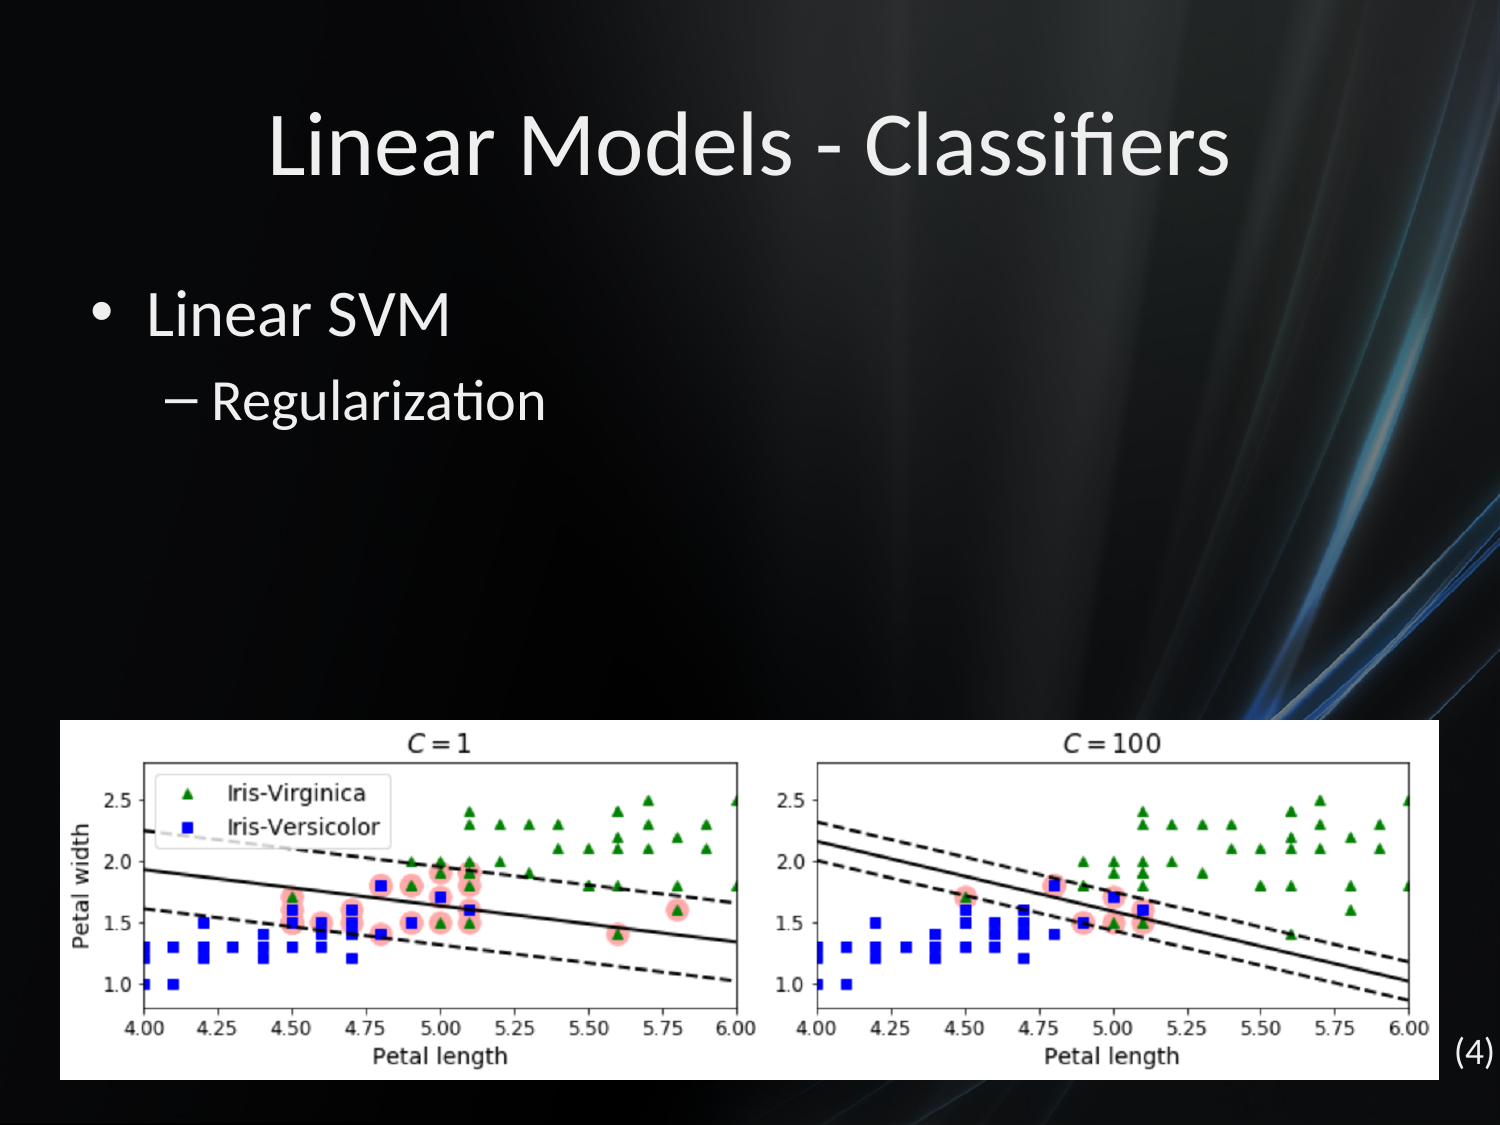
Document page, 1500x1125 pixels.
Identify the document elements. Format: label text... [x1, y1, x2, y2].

list Linear SVM Regularization [75, 262, 1425, 720]
title Linear Models - Classifiers [75, 45, 1425, 233]
picture [0, 0, 1500, 1125]
text_box (4) [1439, 1019, 1500, 1080]
